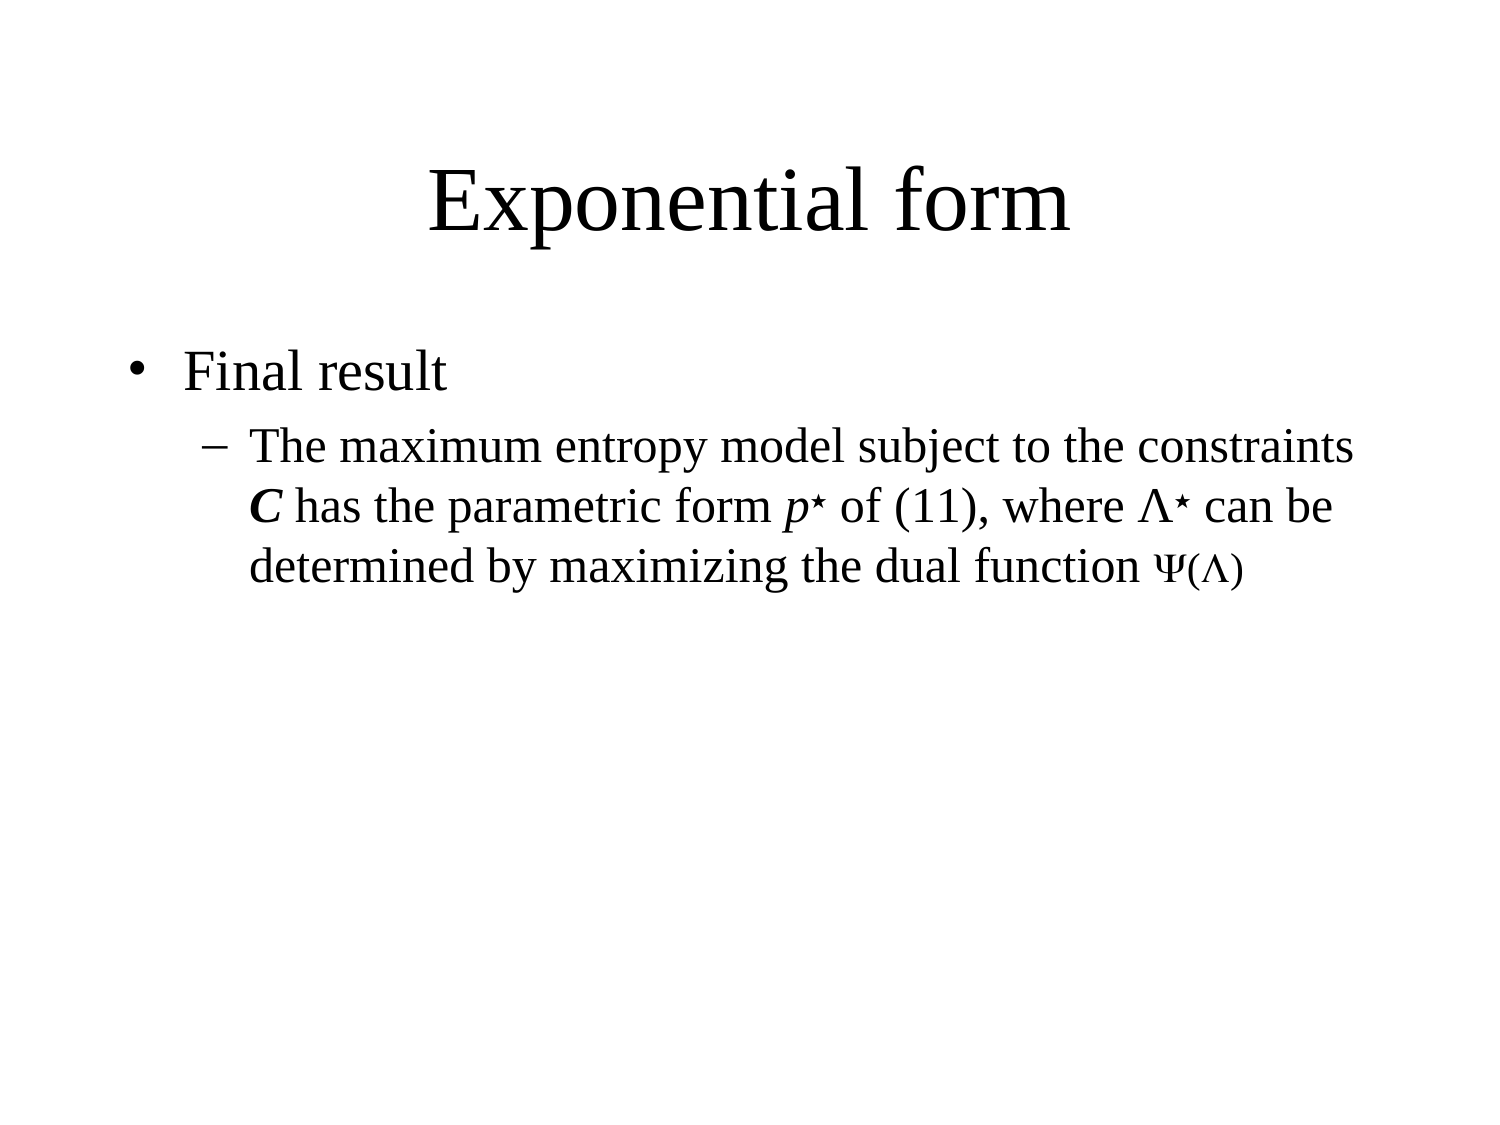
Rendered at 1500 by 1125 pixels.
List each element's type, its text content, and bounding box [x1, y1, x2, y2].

title Exponential form [112, 99, 1388, 288]
list Final result The maximum entropy model subject to the constraints C has the parametric form p★ of (11), where Λ★ can be determined by maximizing the dual function () [112, 324, 1388, 1001]
